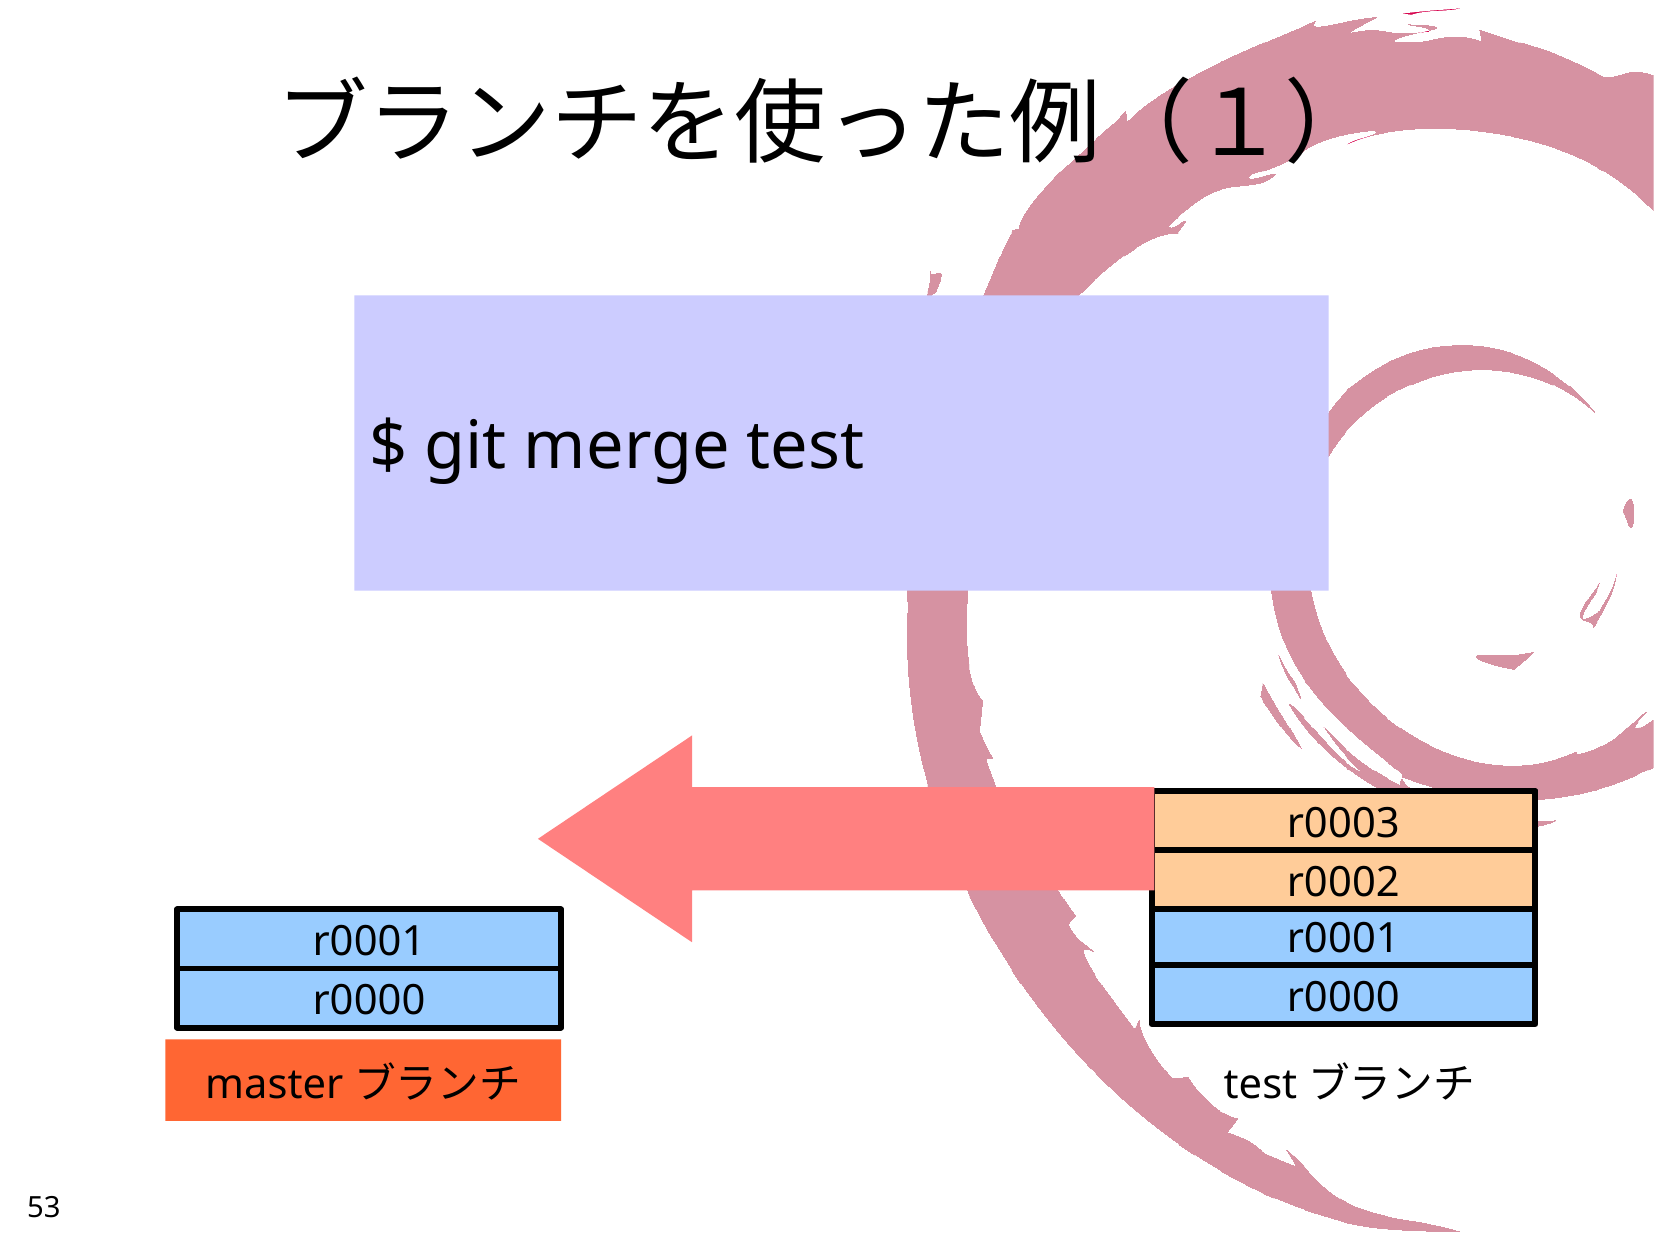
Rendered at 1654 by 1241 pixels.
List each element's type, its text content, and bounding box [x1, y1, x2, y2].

text_box r0001 [1151, 910, 1536, 965]
text_box master ブランチ [165, 1039, 562, 1114]
text_box r0000 [177, 968, 562, 1028]
text_box [537, 735, 1155, 943]
text_box r0000 [1151, 965, 1536, 1025]
text_box test ブランチ [1151, 1039, 1548, 1114]
text_box r0002 [1151, 851, 1536, 910]
text_box r0001 [177, 909, 562, 968]
picture [886, 0, 1654, 1241]
text_box $ git merge test [354, 295, 1329, 591]
title ブランチを使った例（１） [82, 49, 1571, 257]
text_box r0003 [1155, 791, 1536, 851]
